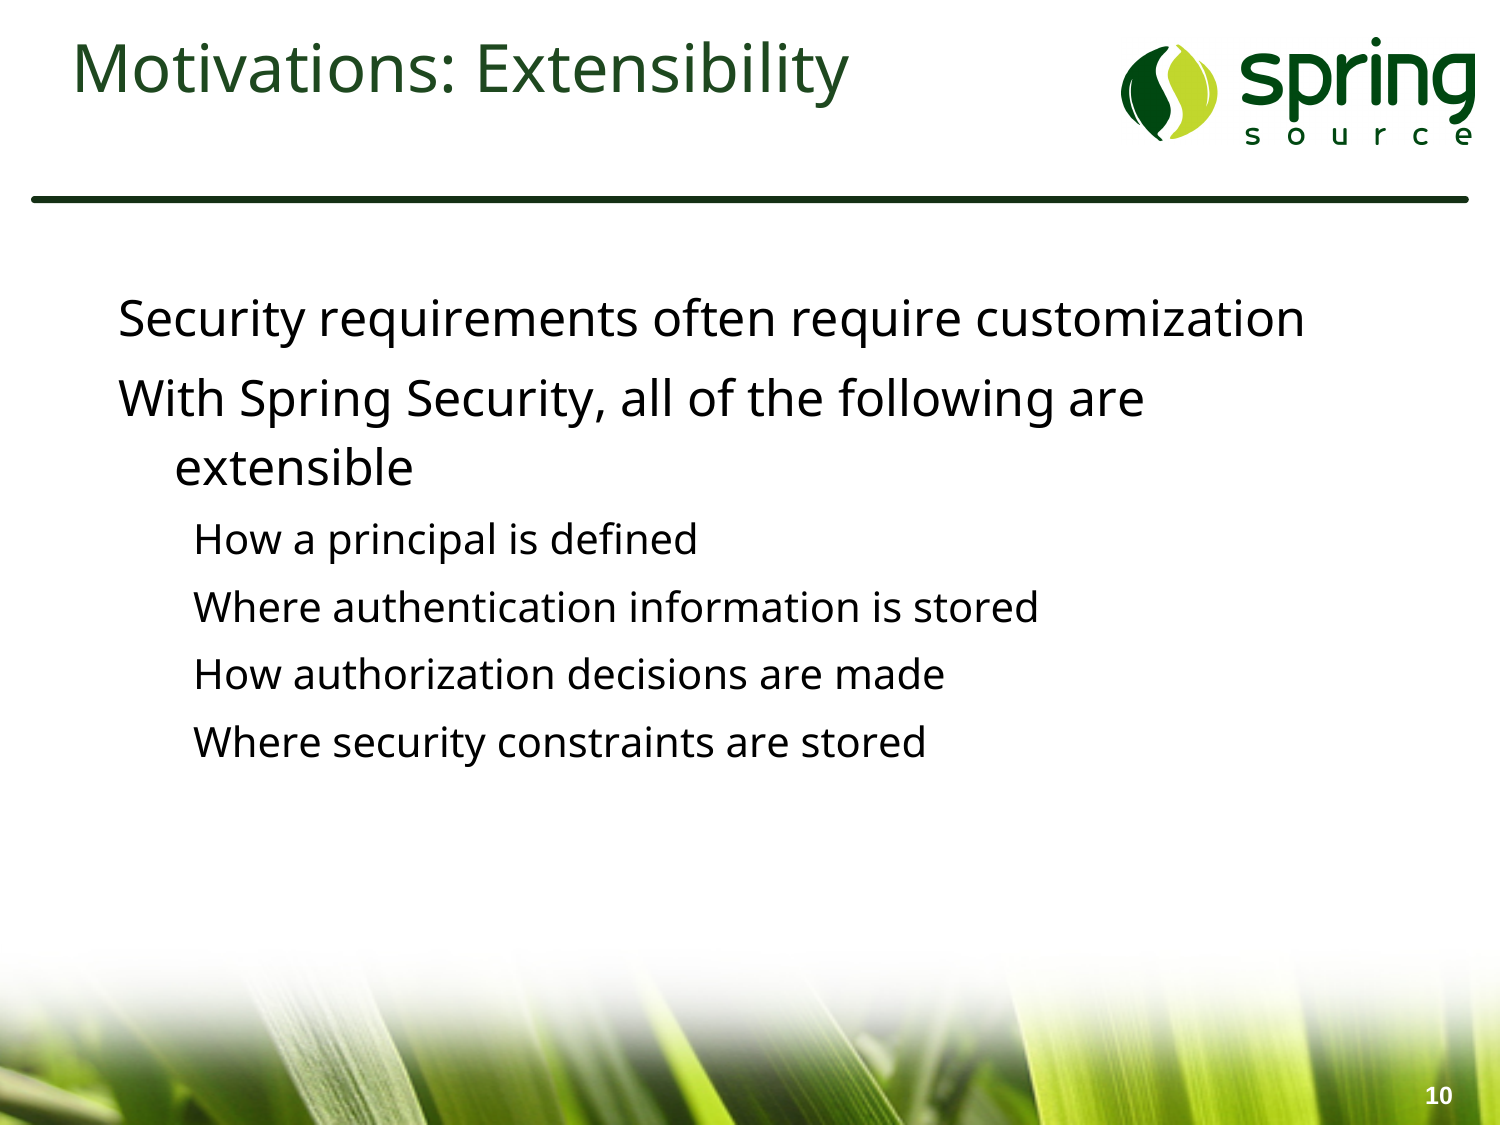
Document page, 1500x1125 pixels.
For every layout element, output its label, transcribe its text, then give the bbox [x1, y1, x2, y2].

list Security requirements often require customization With Spring Security, all of the following are extensible How a principal is defined Where authentication information is stored How authorization decisions are made Where security constraints are stored [103, 275, 1394, 938]
picture [1121, 37, 1475, 145]
title Motivations: Extensibility [56, 13, 1089, 176]
picture [0, 944, 1500, 1125]
